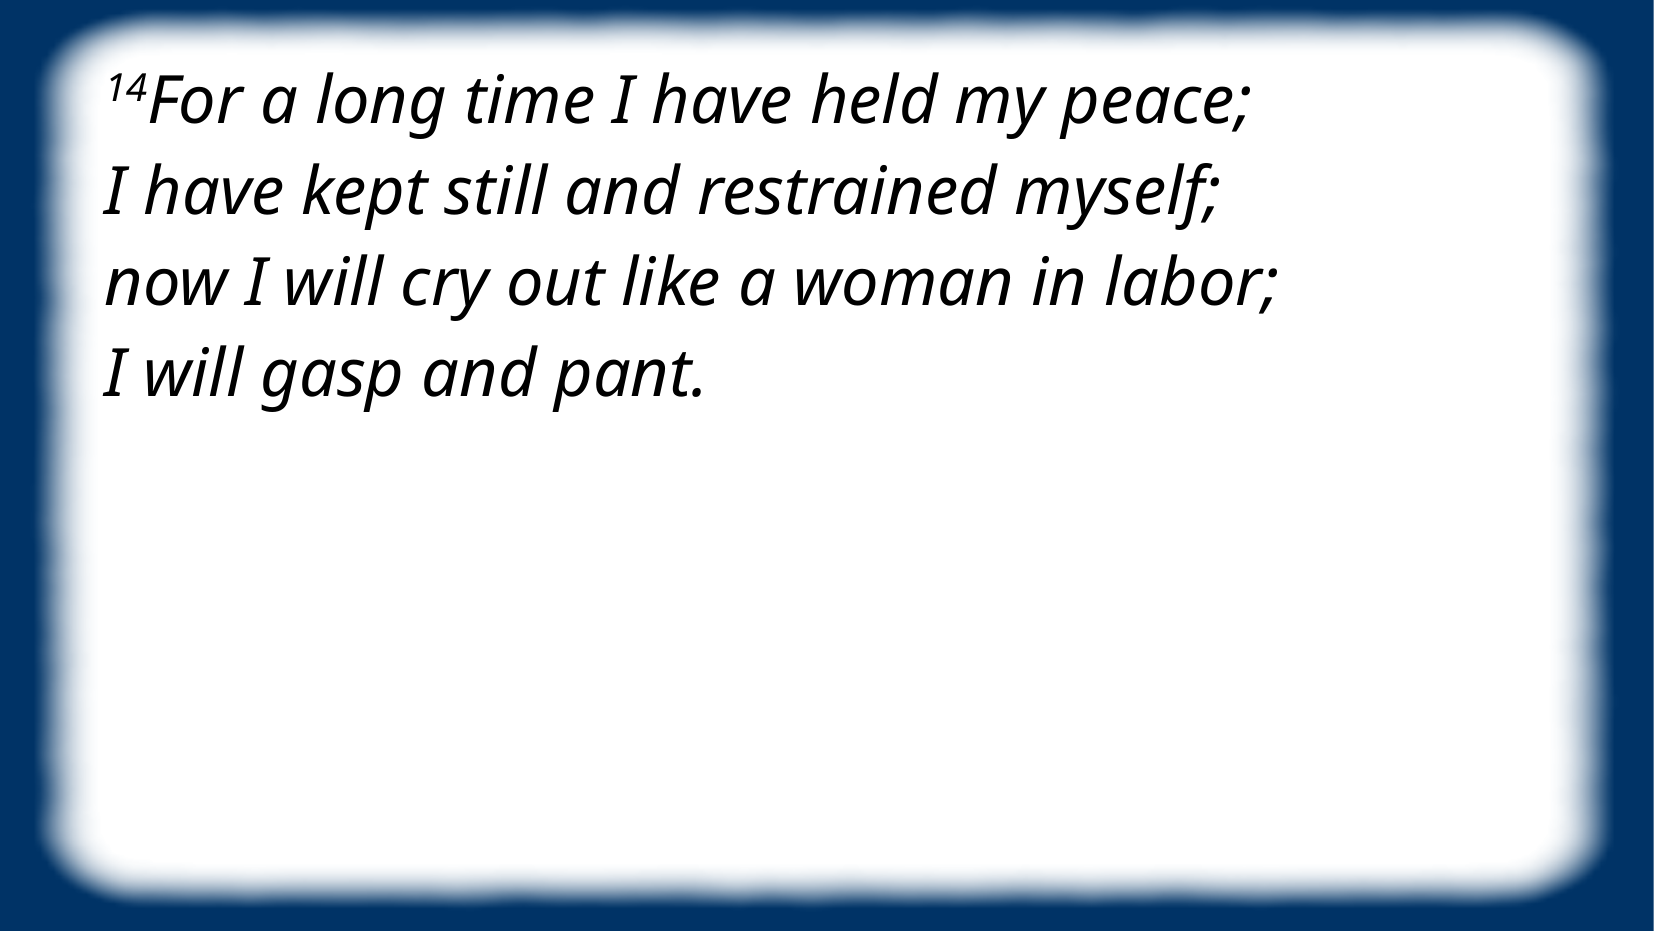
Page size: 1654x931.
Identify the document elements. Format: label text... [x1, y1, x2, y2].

text_box 14For a long time I have held my peace; I have kept still and restrained myself; now I will cry out like a woman in labor; I will gasp and pant. [90, 45, 1561, 415]
picture [0, 0, 1654, 931]
